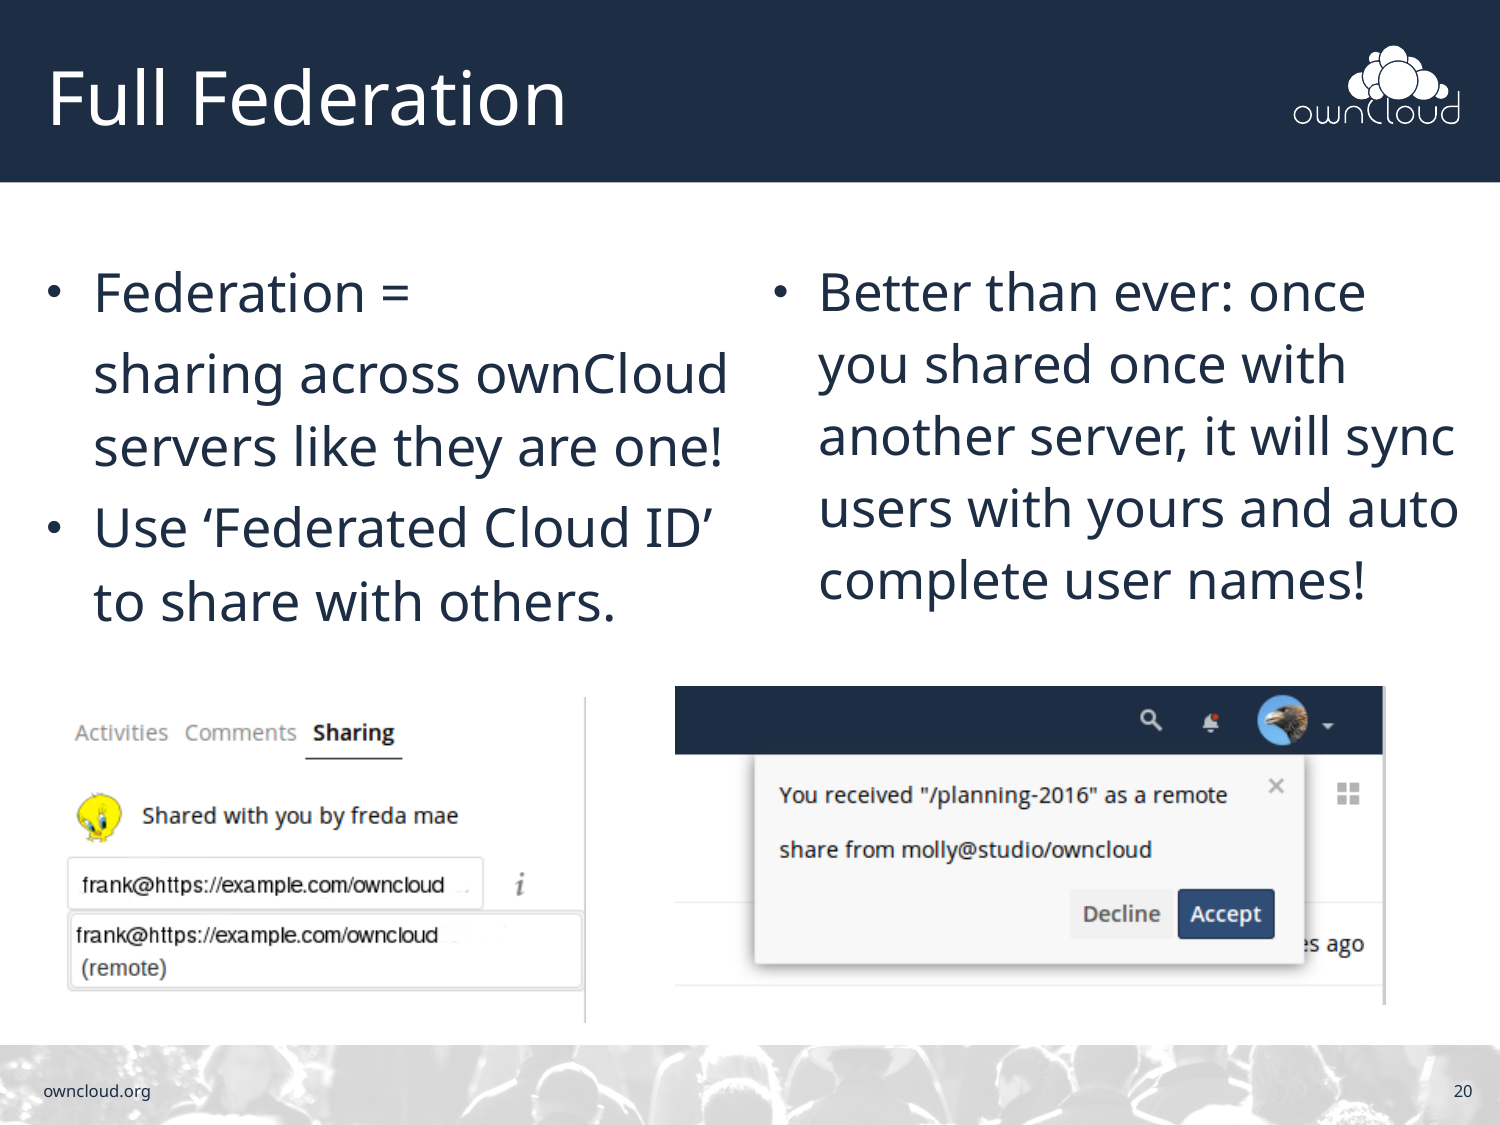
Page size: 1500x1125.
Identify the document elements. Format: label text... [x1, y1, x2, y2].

list Better than ever: once you shared once with another server, it will sync users with yours and auto complete user names! [772, 254, 1465, 661]
picture [0, 1045, 1500, 1125]
picture [47, 697, 586, 1023]
list Federation = sharing across ownCloud servers like they are one! Use ‘Federated Cloud ID’ to share with others. [46, 254, 739, 706]
picture [675, 686, 1386, 1006]
title Full Federation [46, 5, 1258, 187]
